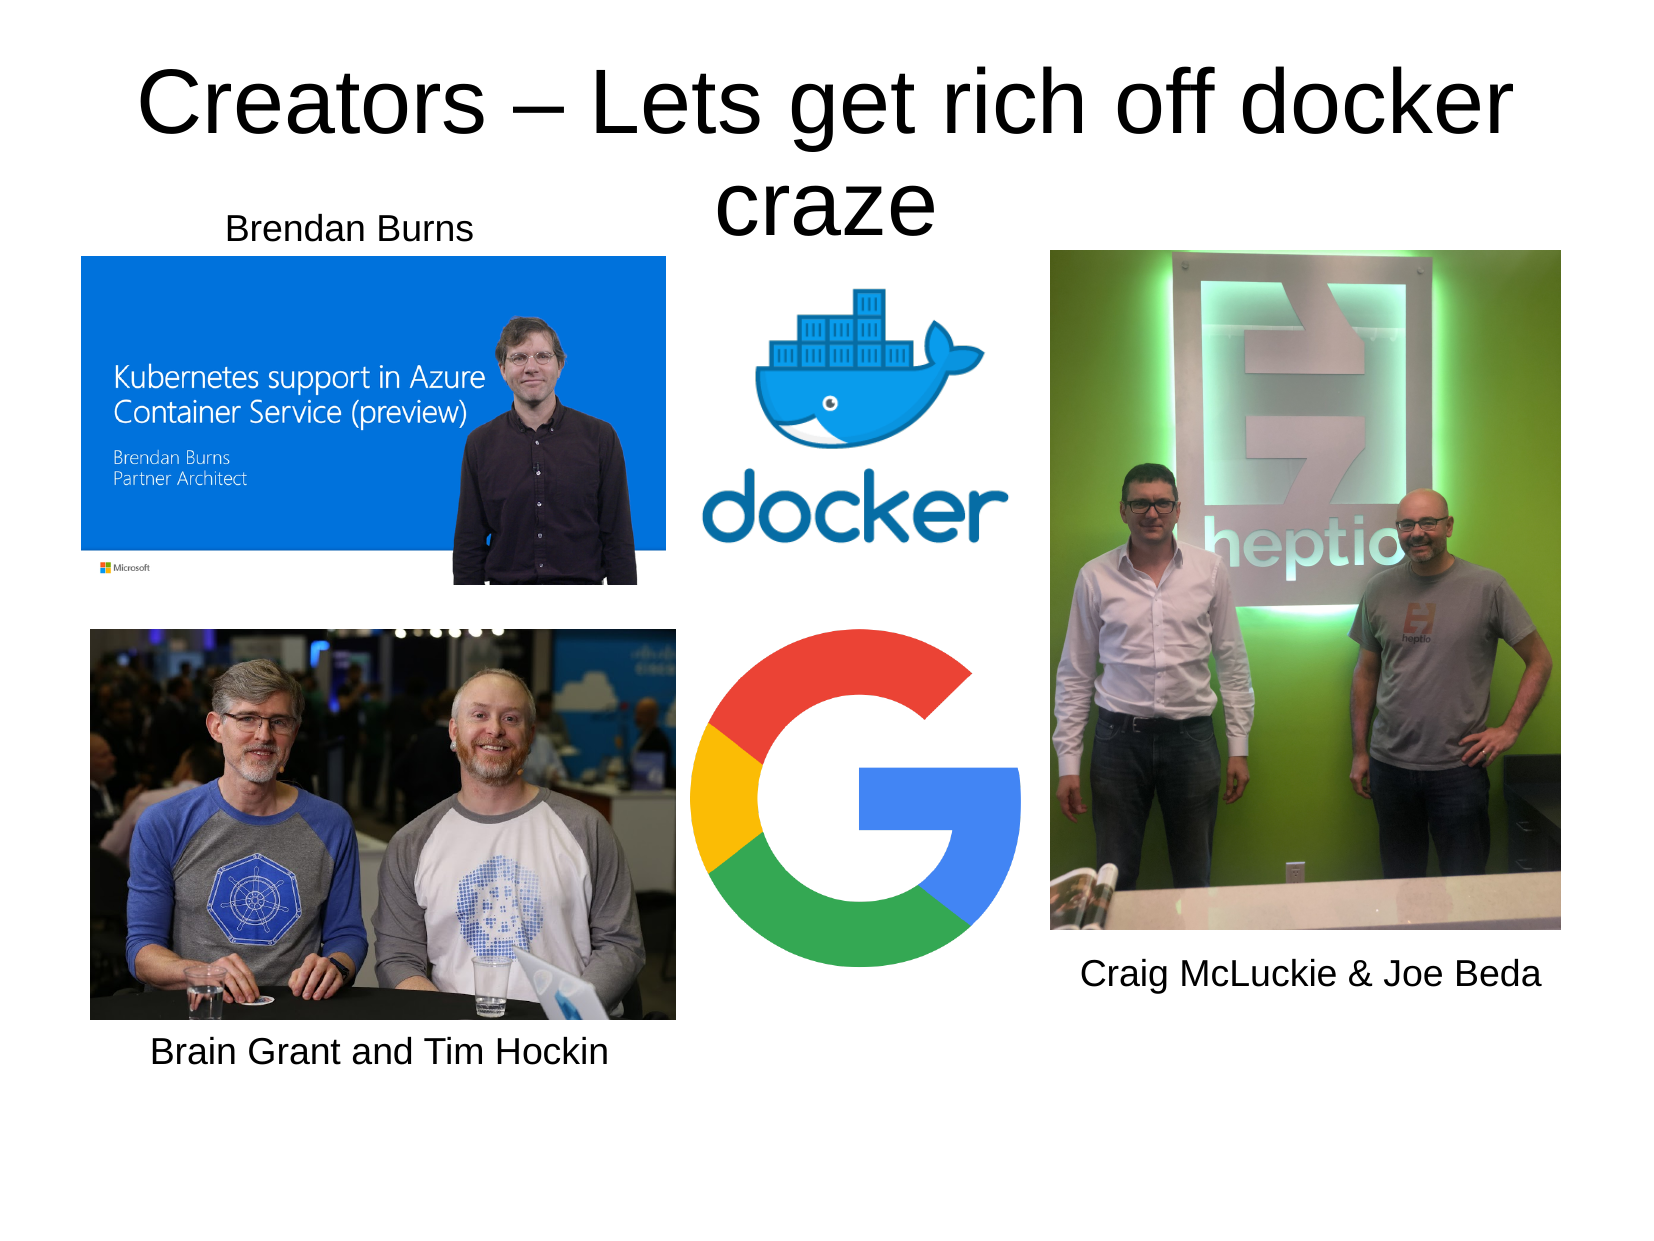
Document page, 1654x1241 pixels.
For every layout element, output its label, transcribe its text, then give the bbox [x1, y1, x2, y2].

picture [90, 629, 676, 1021]
title Creators – Lets get rich off docker craze [82, 49, 1571, 257]
picture [1050, 250, 1561, 931]
text_box Craig McLuckie & Joe Beda [1065, 945, 1561, 1002]
picture [675, 262, 1036, 571]
picture [81, 256, 666, 586]
text_box Brain Grant and Tim Hockin [135, 1023, 631, 1081]
picture [690, 629, 1021, 968]
text_box Brendan Burns [210, 199, 496, 257]
